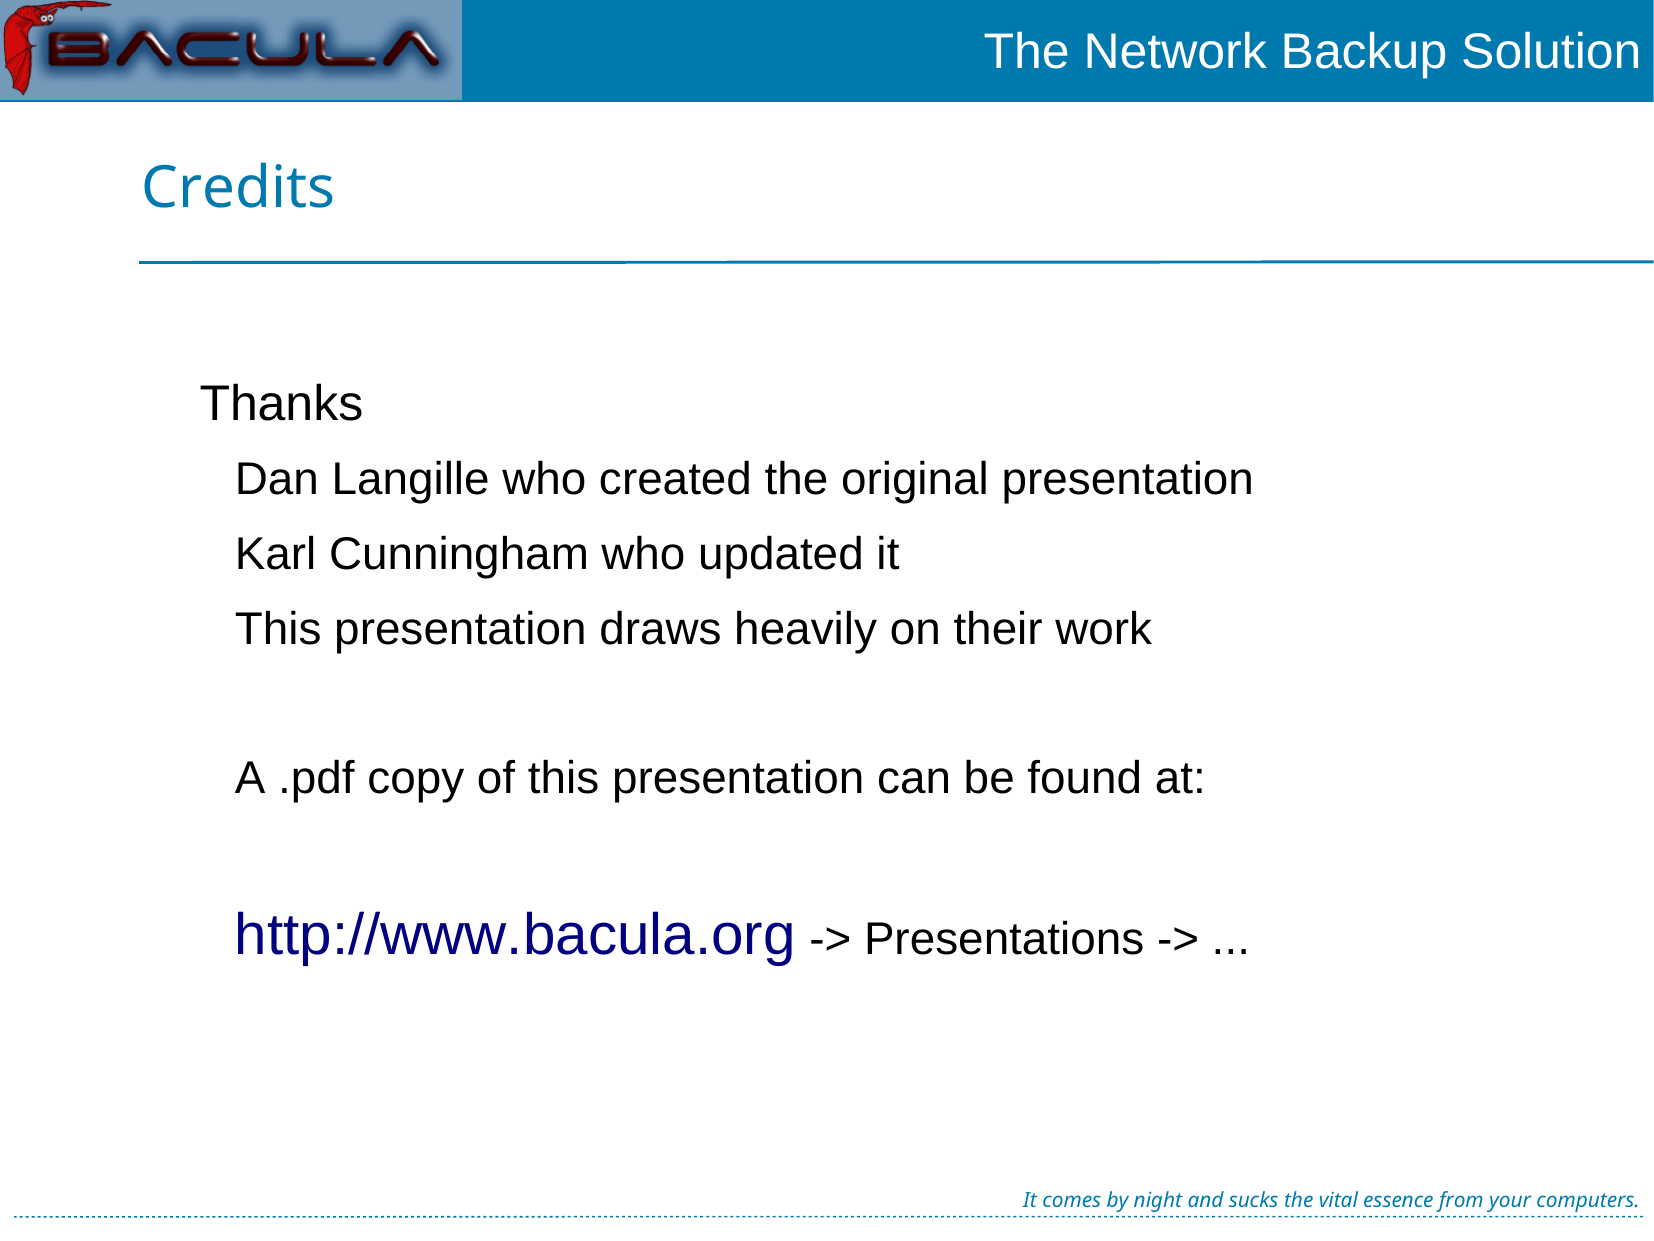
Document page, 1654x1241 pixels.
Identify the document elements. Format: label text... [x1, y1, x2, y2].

list Thanks Dan Langille who created the original presentation Karl Cunningham who updated it This presentation draws heavily on their work A .pdf copy of this presentation can be found at: http://www.bacula.org -> Presentations -> ... [140, 375, 1534, 1127]
title Credits [141, 112, 1501, 226]
picture [0, 0, 461, 99]
